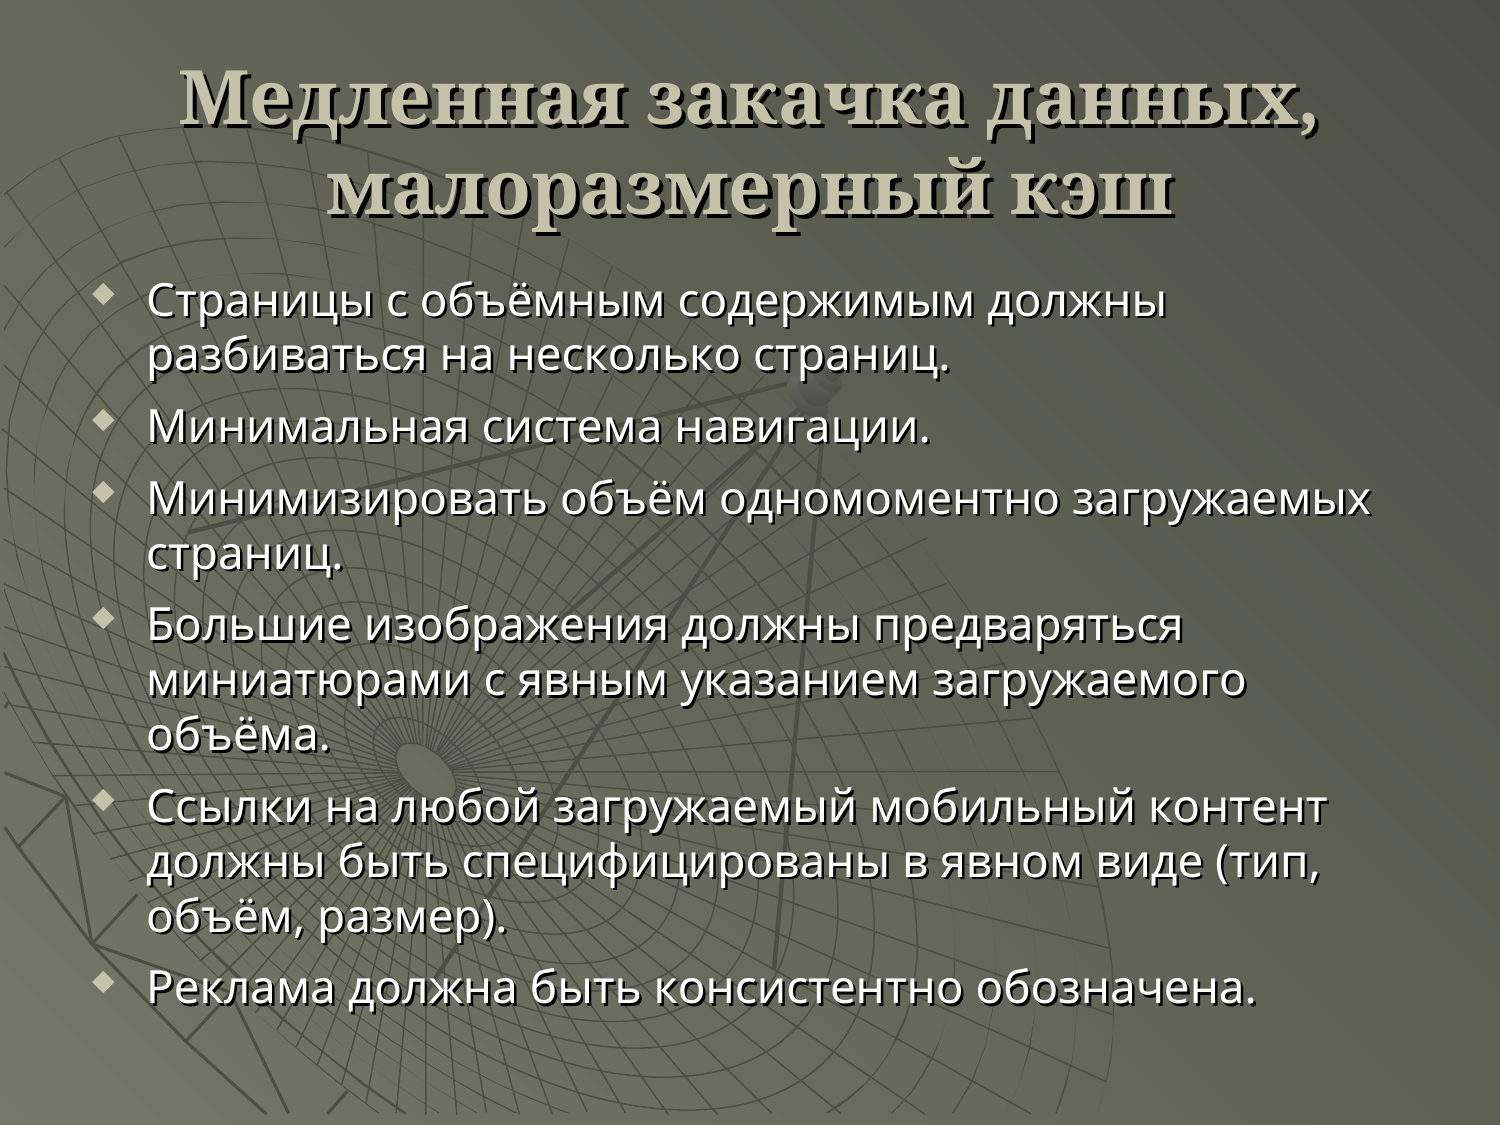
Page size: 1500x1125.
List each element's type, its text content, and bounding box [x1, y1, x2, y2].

title Медленная закачка данных, малоразмерный кэш [75, 21, 1426, 257]
list Страницы с объёмным содержимым должны разбиваться на несколько страниц. Минимальная система навигации. Минимизировать объём одномоментно загружаемых страниц. Большие изображения должны предваряться миниатюрами с явным указанием загружаемого объёма. Ссылки на любой загружаемый мобильный контент должны быть специфицированы в явном виде (тип, объём, размер). Реклама должна быть консистентно обозначена. [75, 262, 1426, 1006]
